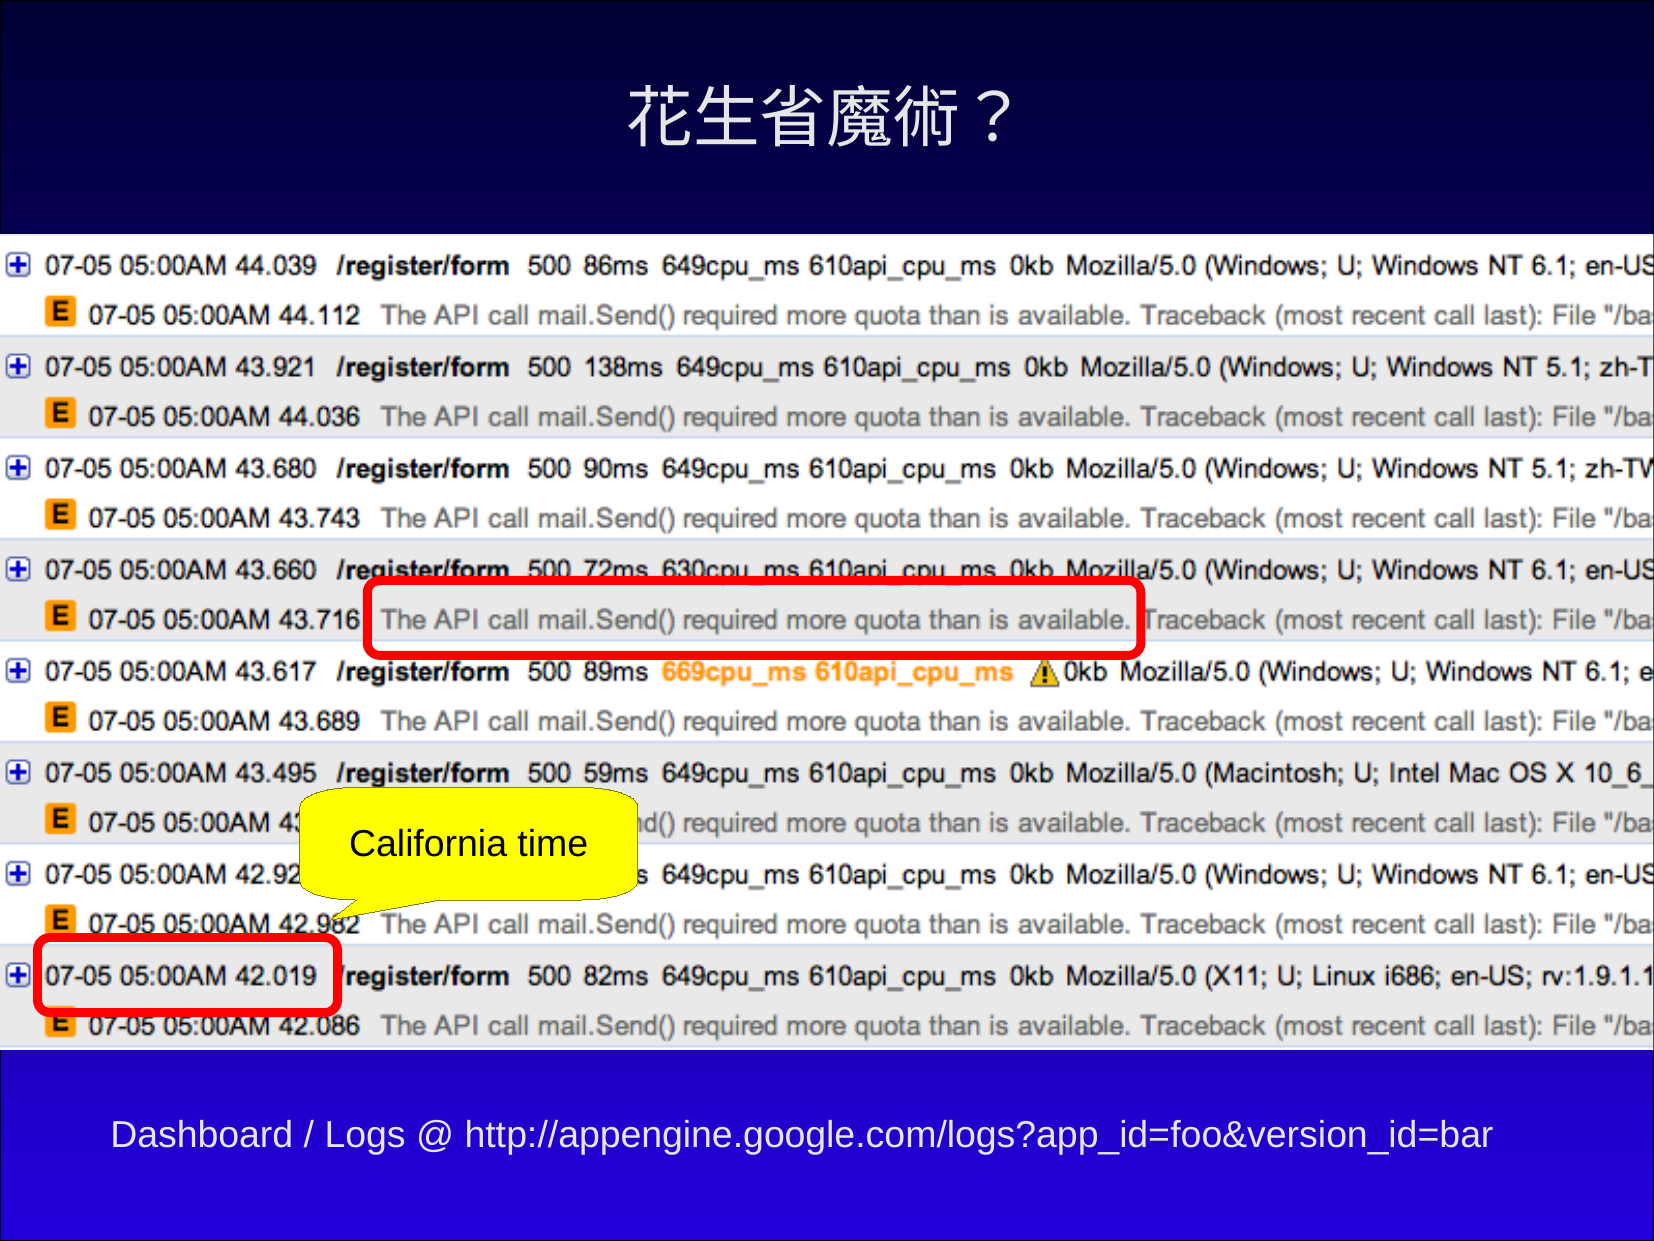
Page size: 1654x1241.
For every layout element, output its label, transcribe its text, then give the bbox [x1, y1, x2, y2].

picture [0, 234, 1654, 1051]
text_box California time [299, 787, 638, 921]
title 花生省魔術？ [82, 56, 1571, 175]
text_box Dashboard / Logs @ http://appengine.google.com/logs?app_id=foo&version_id=bar [95, 1105, 1559, 1163]
